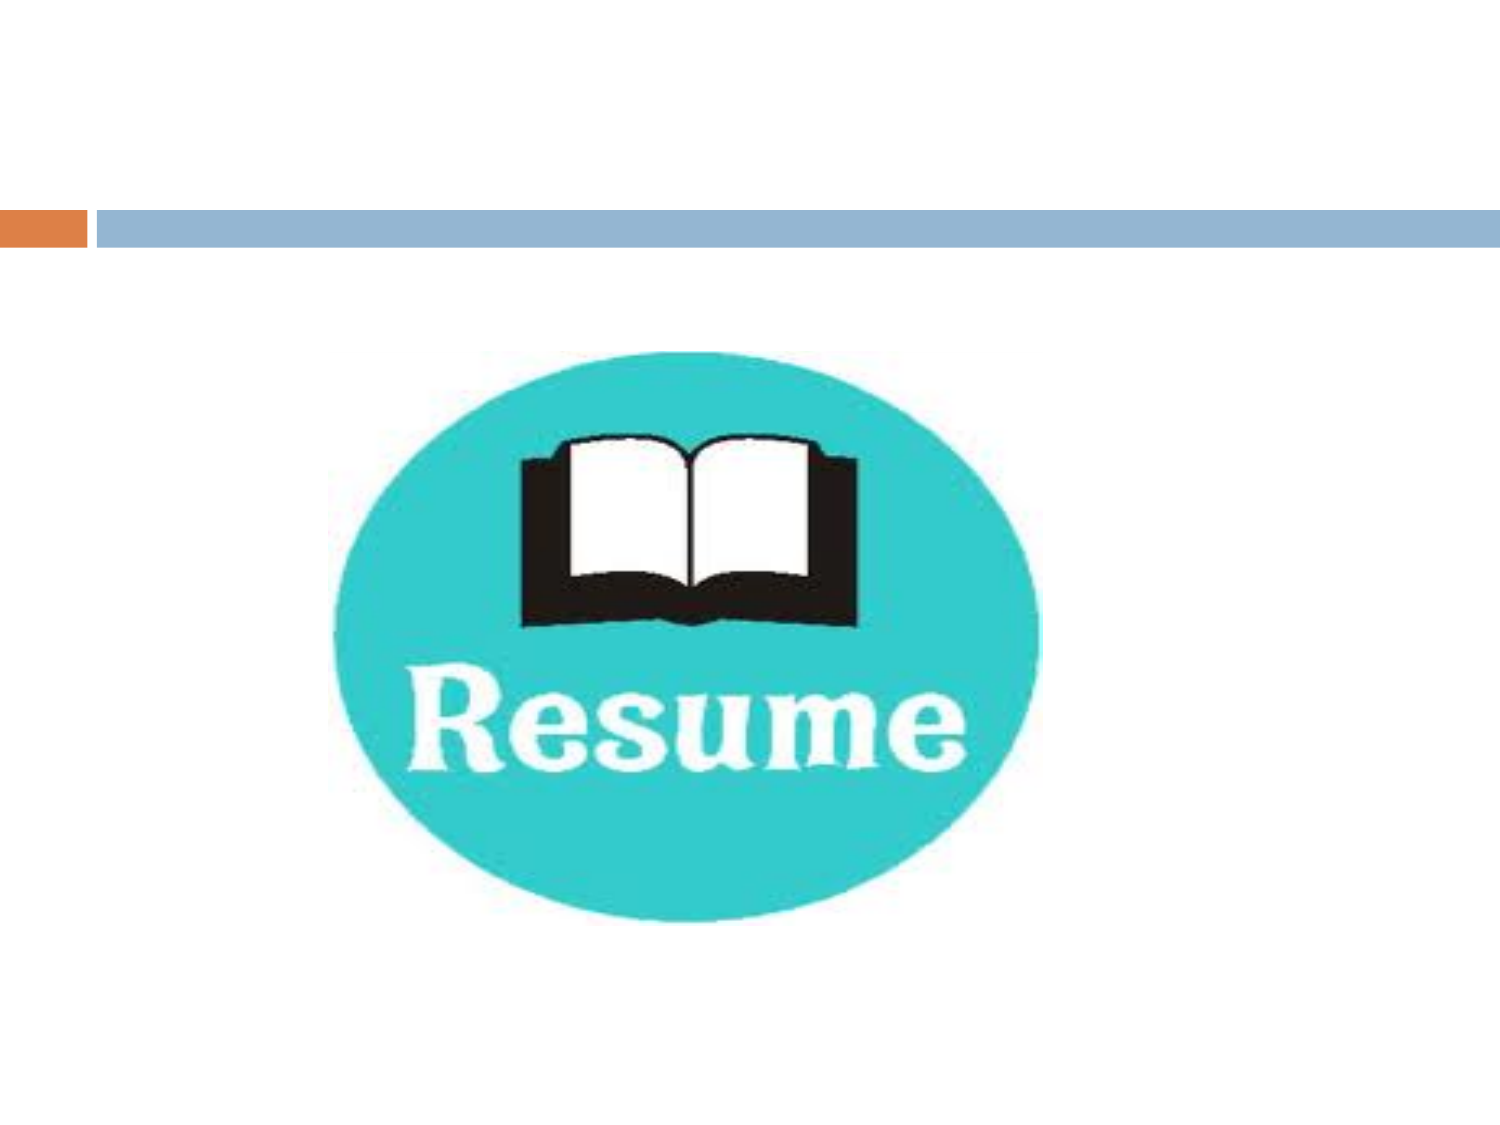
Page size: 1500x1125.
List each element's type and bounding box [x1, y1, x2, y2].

picture [328, 351, 1043, 926]
